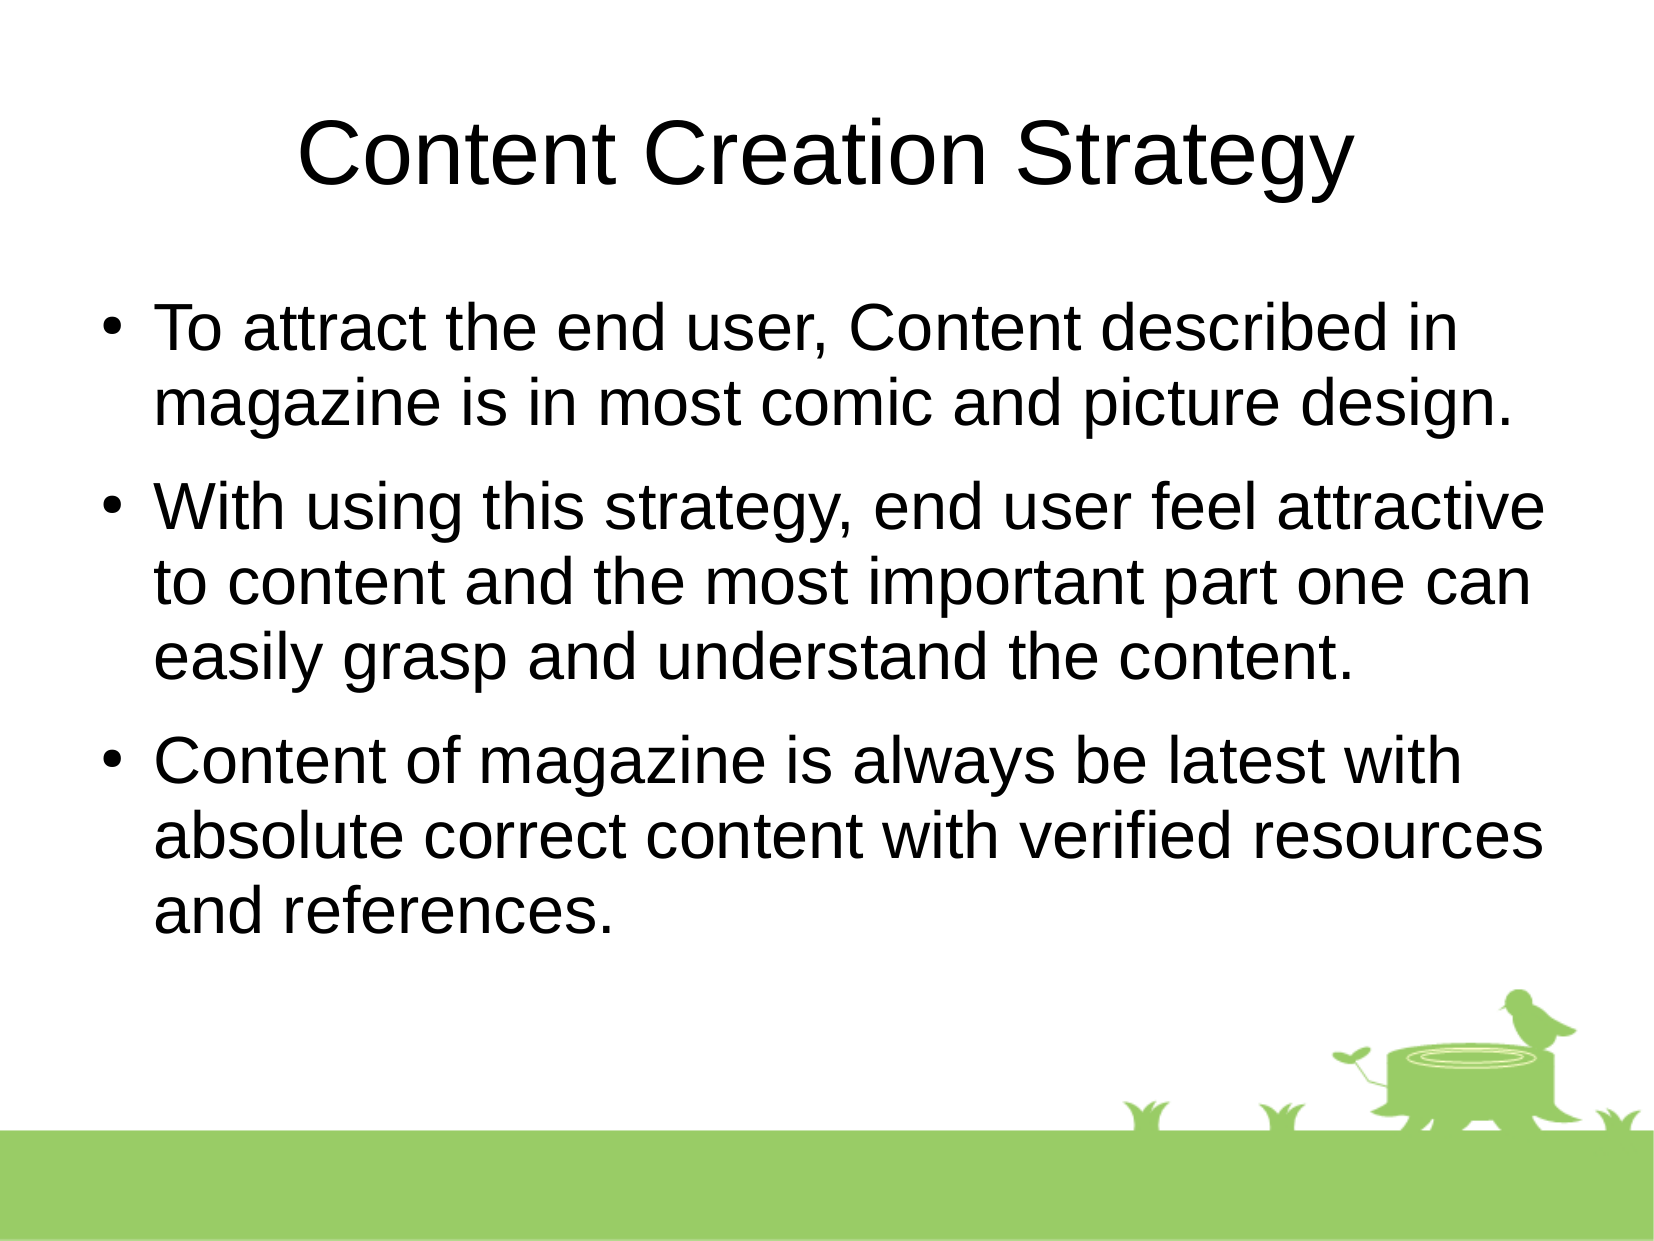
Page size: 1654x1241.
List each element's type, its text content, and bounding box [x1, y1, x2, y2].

list To attract the end user, Content described in magazine is in most comic and picture design. With using this strategy, end user feel attractive to content and the most important part one can easily grasp and understand the content. Content of magazine is always be latest with absolute correct content with verified resources and references. [82, 290, 1571, 1010]
picture [0, 0, 1654, 1241]
title Content Creation Strategy [82, 49, 1571, 257]
